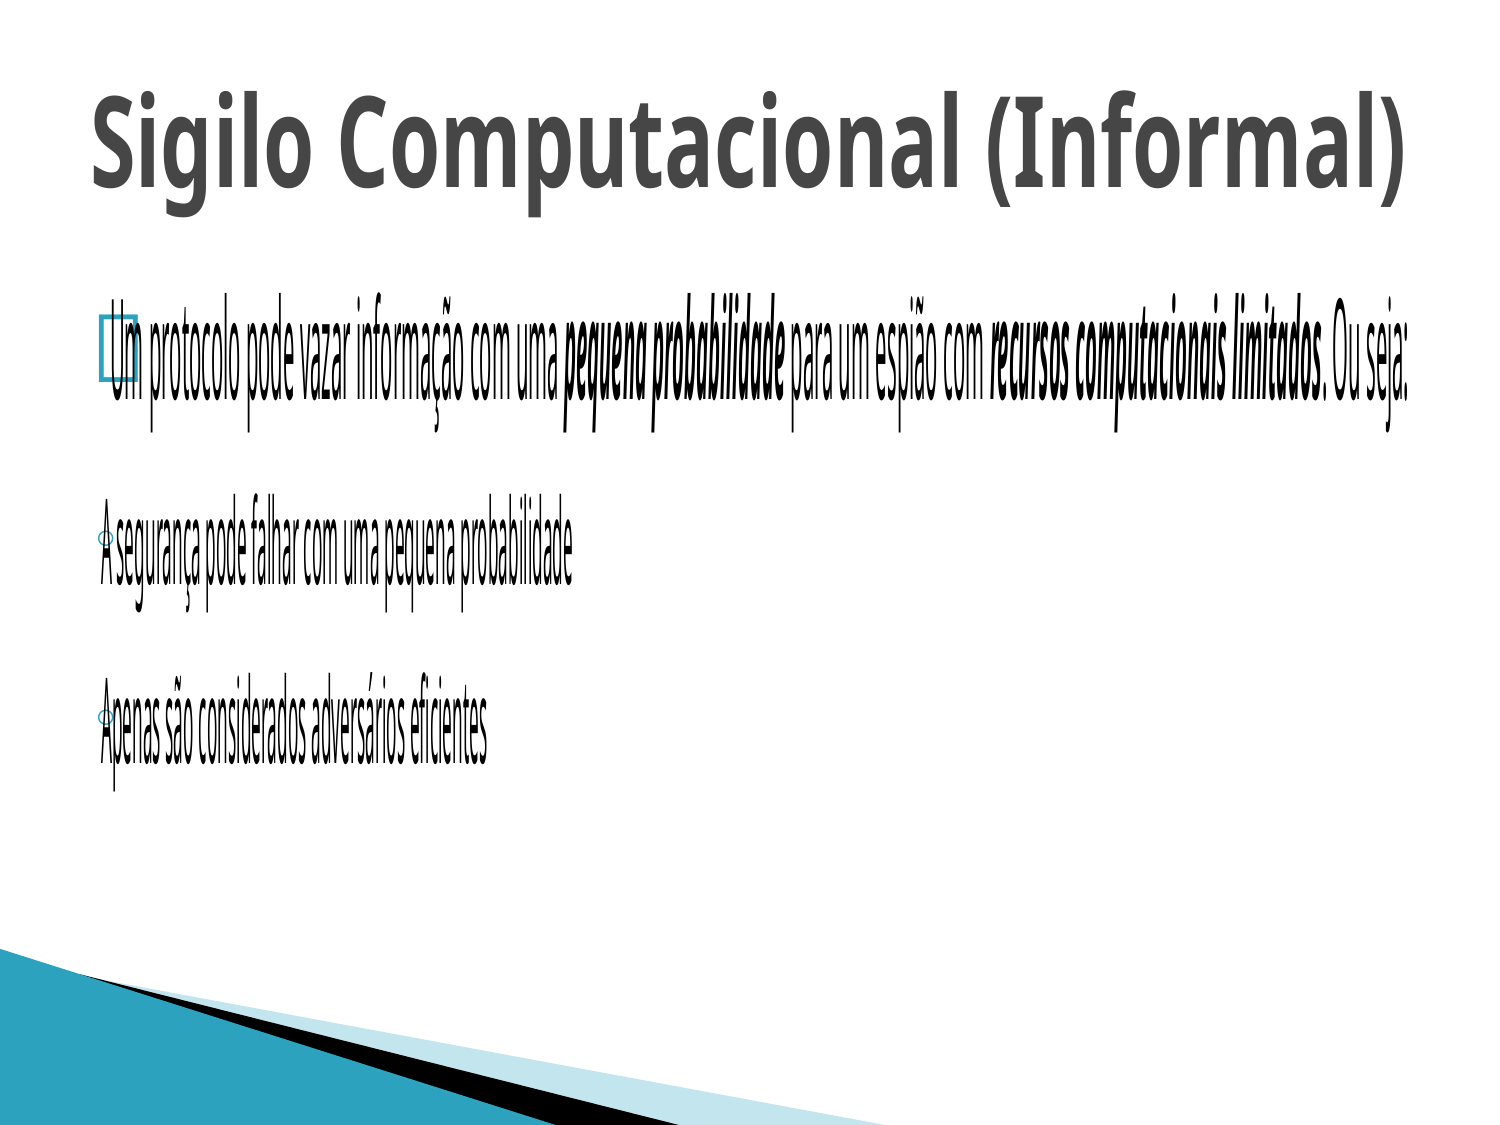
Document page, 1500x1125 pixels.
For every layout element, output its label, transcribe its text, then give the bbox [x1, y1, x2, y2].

list Um protocolo pode vazar informação com uma pequena probabilidade para um espião com recursos computacionais limitados. Ou seja: A segurança pode falhar com uma pequena probabilidade Apenas são considerados adversários eficientes [75, 243, 1426, 986]
title Sigilo Computacional (Informal) [75, 45, 1426, 233]
